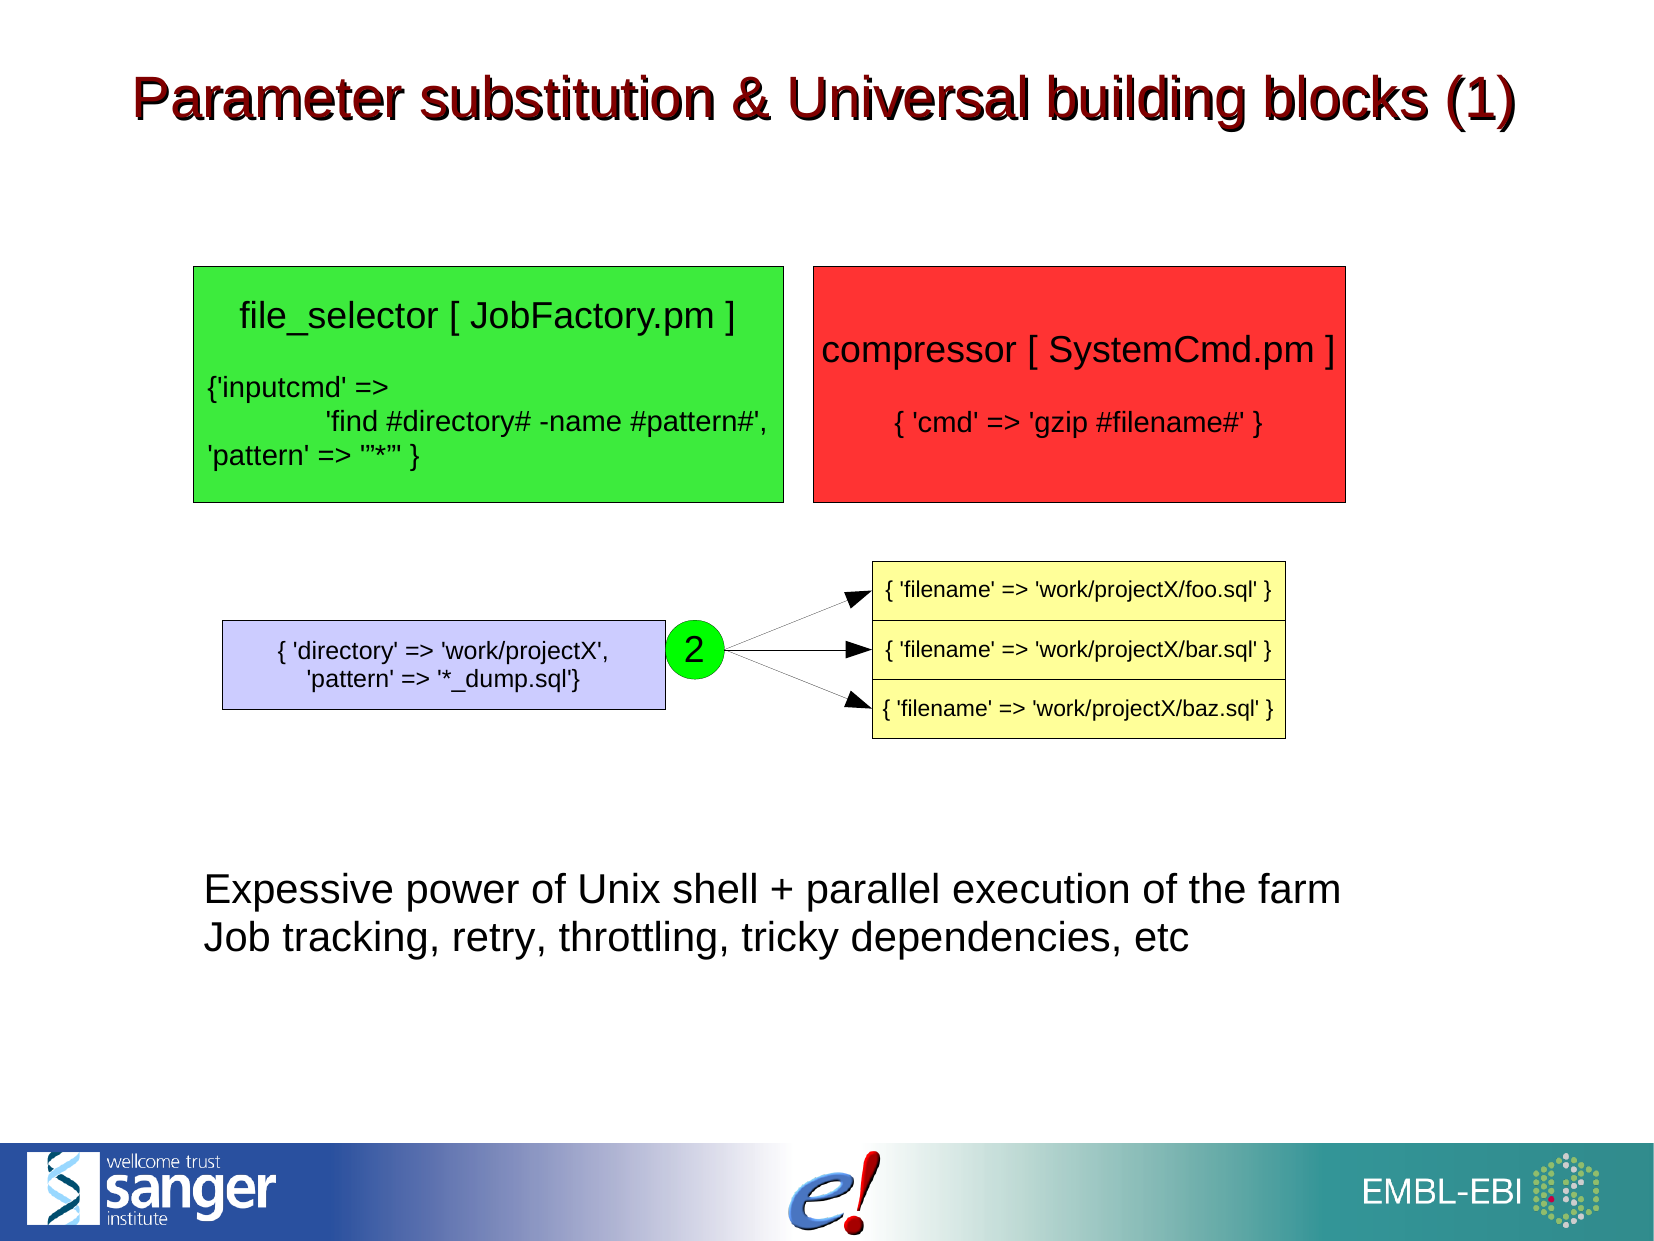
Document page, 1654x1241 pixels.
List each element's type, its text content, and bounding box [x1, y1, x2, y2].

chart [133, 206, 1536, 1025]
text_box Expessive power of Unix shell + parallel execution of the farm Job tracking, retry, throttling, tricky dependencies, etc [177, 856, 1418, 1004]
picture [0, 1143, 1654, 1241]
title Parameter substitution & Universal building blocks (1) [123, 45, 1526, 148]
